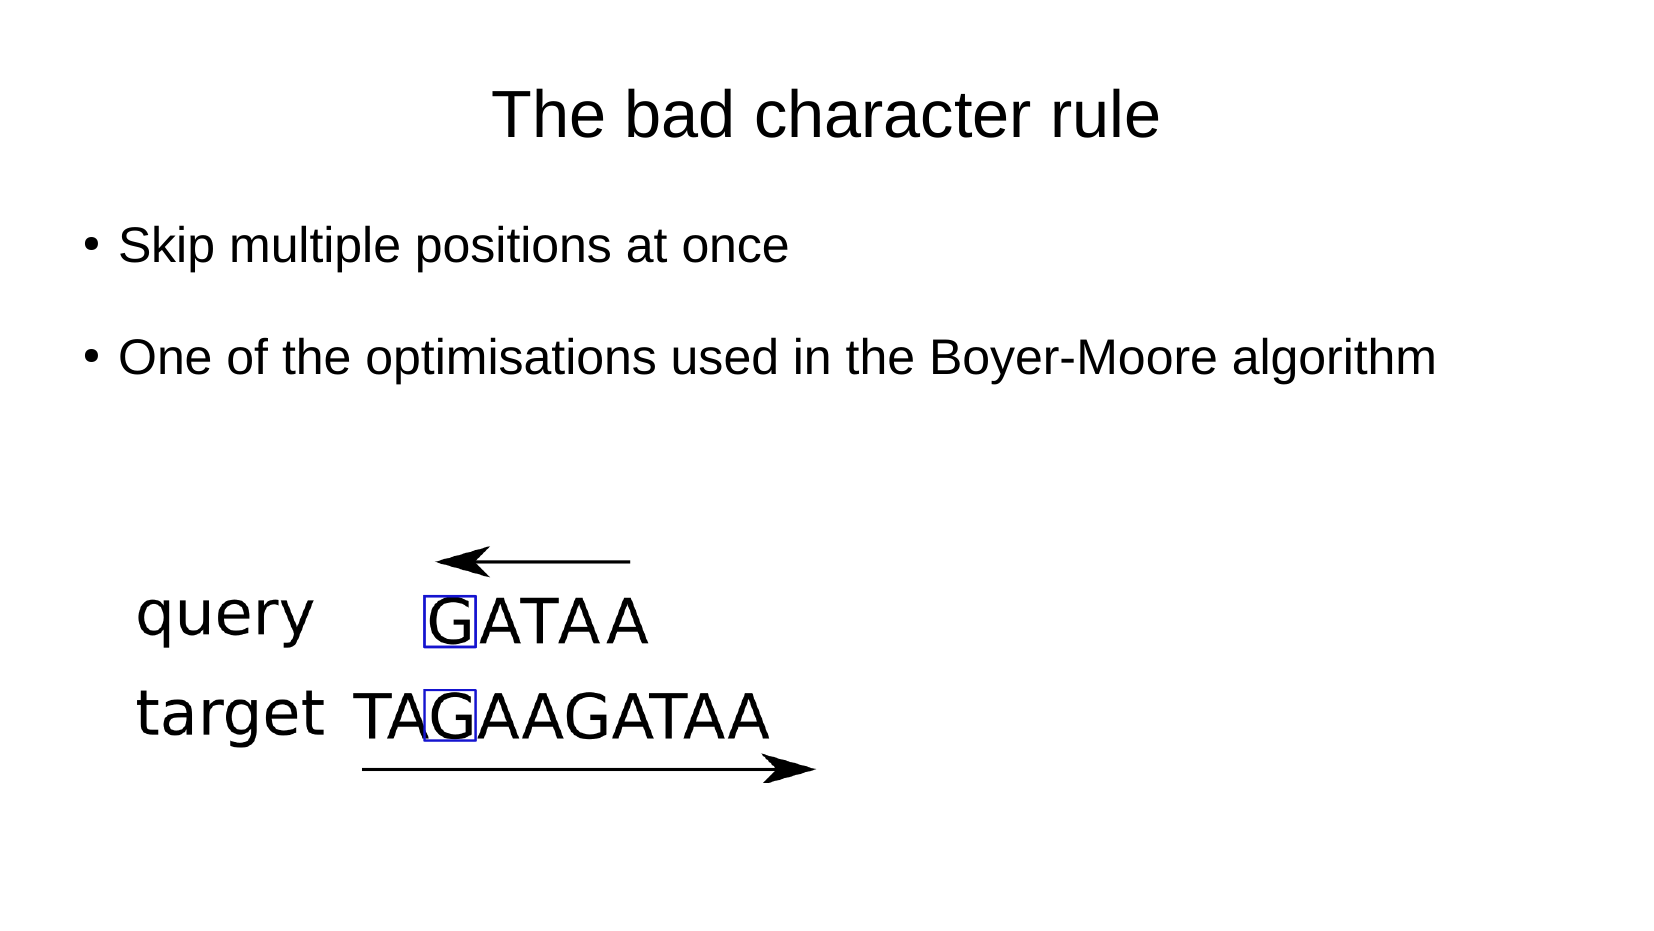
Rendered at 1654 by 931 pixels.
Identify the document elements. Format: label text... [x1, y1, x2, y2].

text_box Skip multiple positions at once One of the optimisations used in the Boyer-Moore algorithm [82, 217, 1571, 758]
title The bad character rule [82, 37, 1571, 193]
picture [118, 758, 820, 783]
